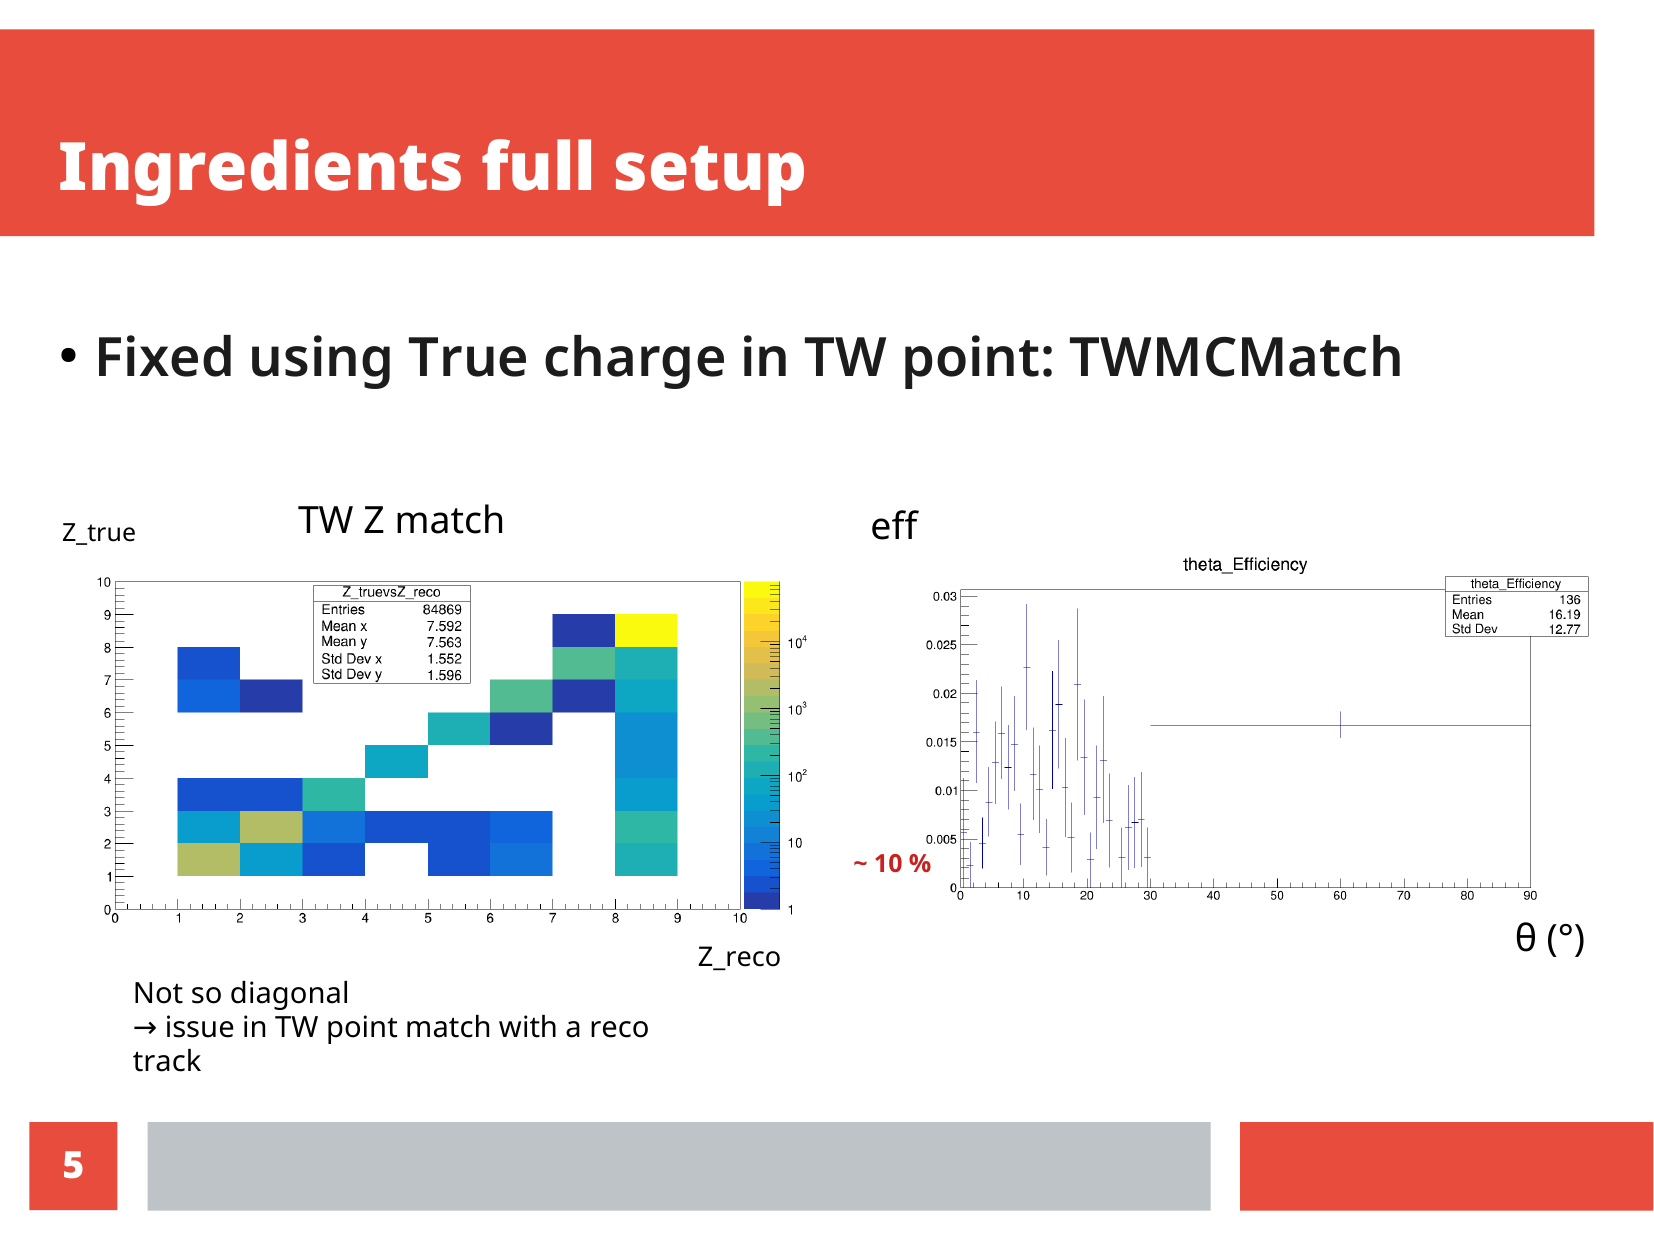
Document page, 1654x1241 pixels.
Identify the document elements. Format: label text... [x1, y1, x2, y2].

text_box eff [855, 496, 969, 556]
text_box TW Z match [283, 491, 542, 551]
text_box ~ 10 % [838, 841, 967, 886]
picture [921, 555, 1595, 909]
list Fixed using True charge in TW point: TWMCMatch [59, 934, 683, 1092]
text_box Z_true [47, 511, 158, 556]
text_box Not so diagonal → issue in TW point match with a reco track [118, 968, 721, 1116]
text_box θ (°) [1500, 908, 1654, 1100]
picture [59, 550, 813, 934]
list Fixed using True charge in TW point: TWMCMatch [59, 324, 1565, 1092]
title Ingredients full setup [59, 59, 1594, 207]
text_box Z_reco [683, 933, 804, 981]
